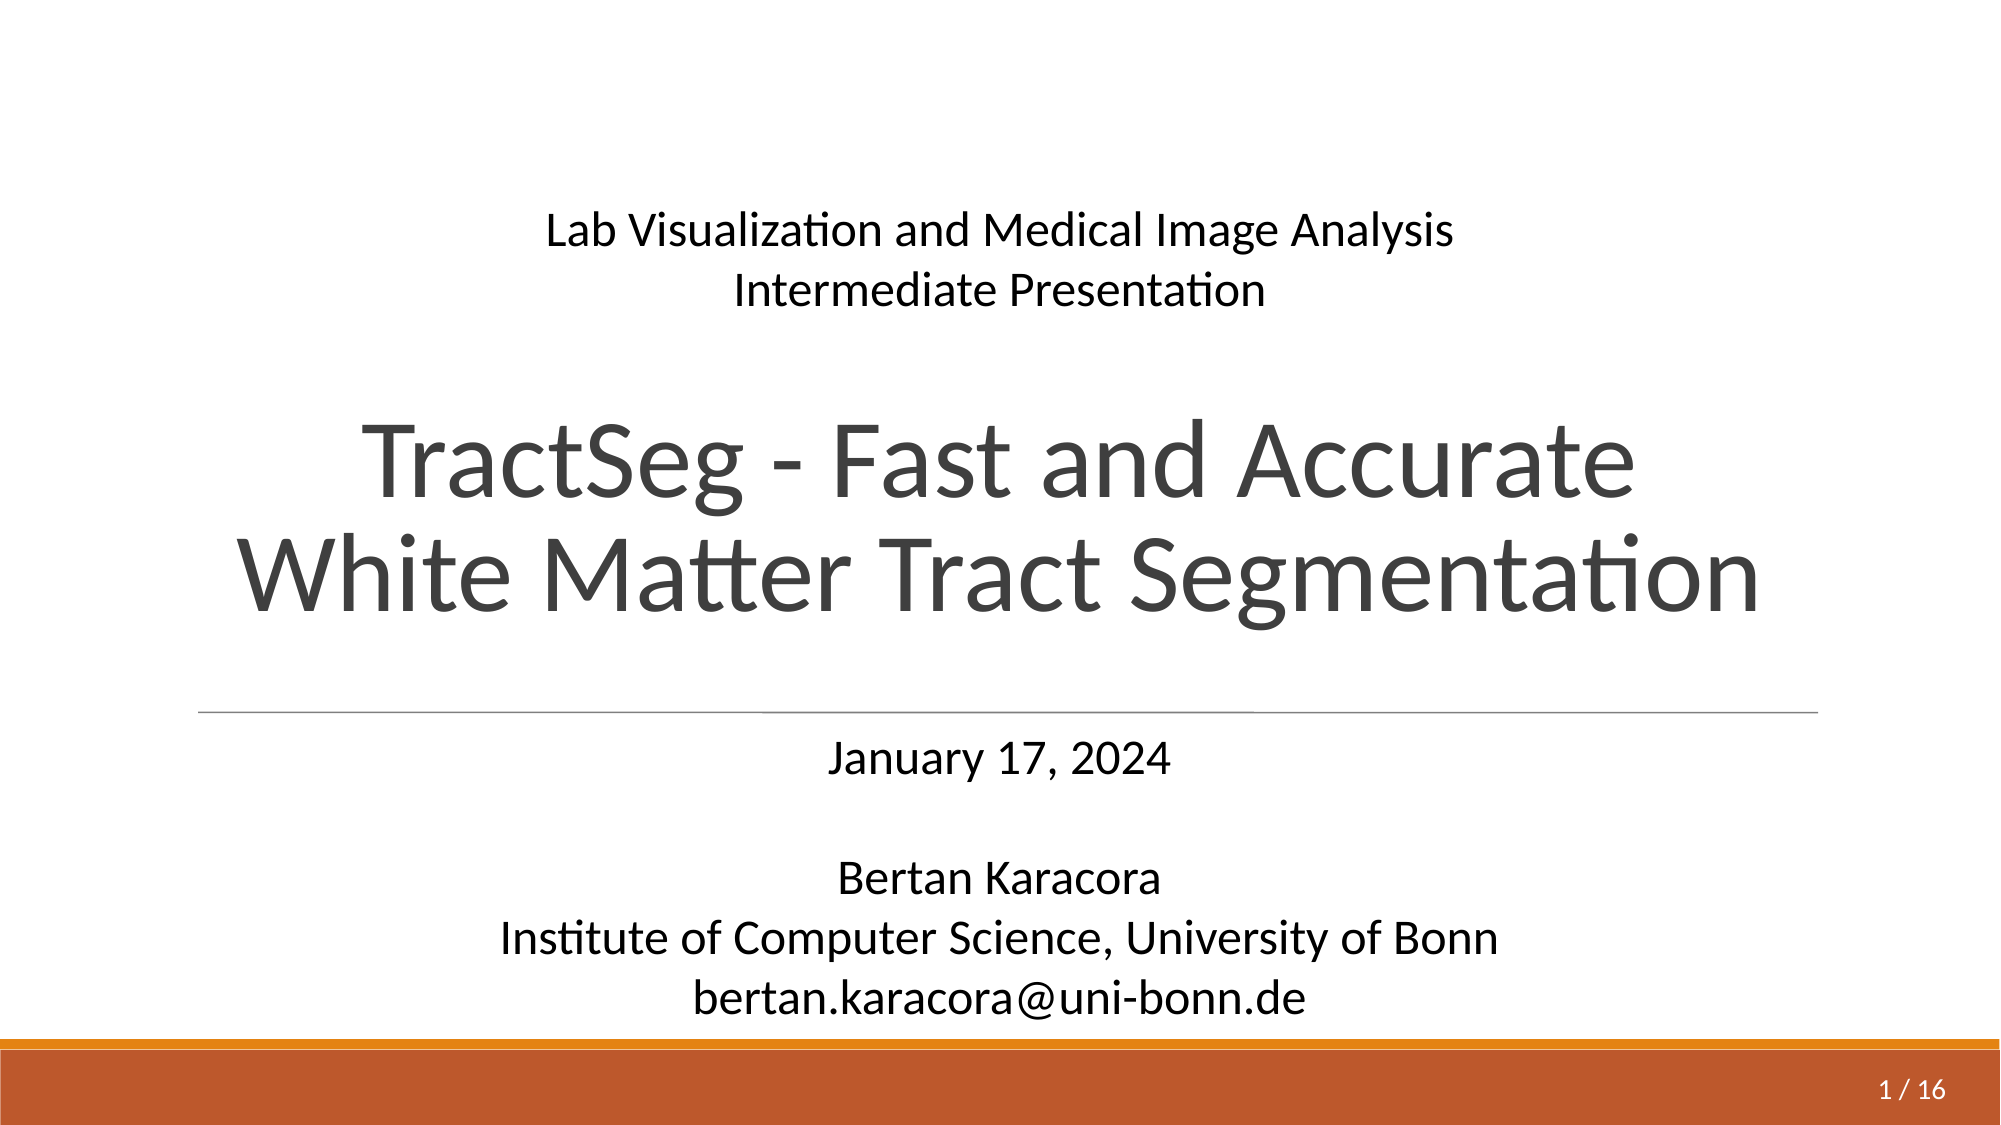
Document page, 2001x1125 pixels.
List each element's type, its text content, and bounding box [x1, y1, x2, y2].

text_box January 17, 2024 Bertan Karacora Institute of Computer Science, University of Bonn bertan.karacora@uni-bonn.de [189, 717, 1810, 1033]
text_box Lab Visualization and Medical Image Analysis Intermediate Presentation [471, 188, 1529, 324]
text_box TractSeg - Fast and Accurate White Matter Tract Segmentation [162, 390, 1838, 650]
slide_number 1 / 16 [1741, 753, 1962, 1125]
